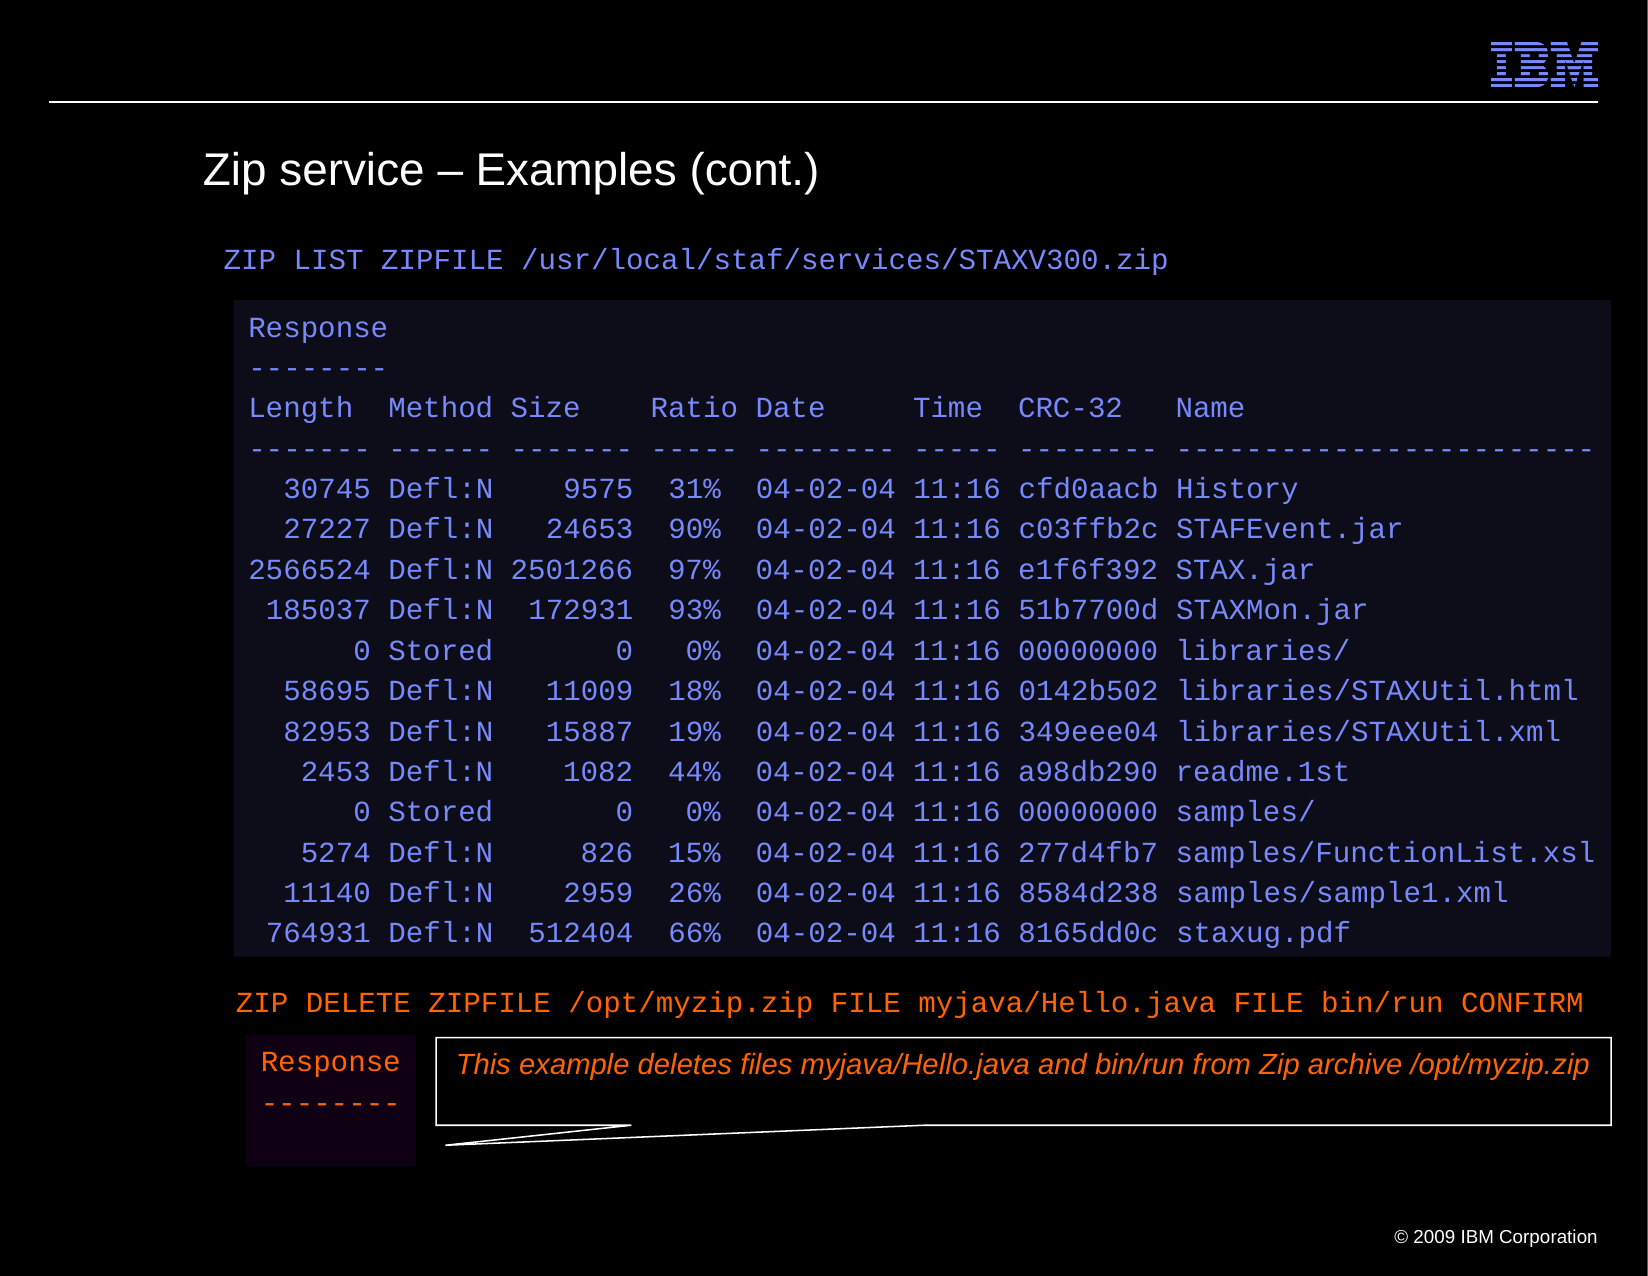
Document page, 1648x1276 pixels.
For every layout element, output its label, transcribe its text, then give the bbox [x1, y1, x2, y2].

picture [1491, 42, 1598, 87]
title Zip service – Examples (cont.) [186, 137, 1648, 231]
text_box Response -------- [246, 1034, 416, 1167]
text_box This example deletes files myjava/Hello.java and bin/run from Zip archive /opt/myzip.zip [436, 1037, 1612, 1146]
text_box Response -------- Length Method Size Ratio Date Time CRC-32 Name ------- ------ ------- ----- -------- ----- -------- ------------------------ 30745 Defl:N 9575 31% 04-02-04 11:16 cfd0aacb History 27227 Defl:N 24653 90% 04-02-04 11:16 c03ffb2c STAFEvent.jar 2566524 Defl:N 2501266 97% 04-02-04 11:16 e1f6f392 STAX.jar 185037 Defl:N 172931 93% 04-02-04 11:16 51b7700d STAXMon.jar 0 Stored 0 0% 04-02-04 11:16 00000000 libraries/ 58695 Defl:N 11009 18% 04-02-04 11:16 0142b502 libraries/STAXUtil.html 82953 Defl:N 15887 19% 04-02-04 11:16 349eee04 libraries/STAXUtil.xml 2453 Defl:N 1082 44% 04-02-04 11:16 a98db290 readme.1st 0 Stored 0 0% 04-02-04 11:16 00000000 samples/ 5274 Defl:N 826 15% 04-02-04 11:16 277d4fb7 samples/FunctionList.xsl 11140 Defl:N 2959 26% 04-02-04 11:16 8584d238 samples/sample1.xml 764931 Defl:N 512404 66% 04-02-04 11:16 8165dd0c staxug.pdf [233, 300, 1611, 957]
text_box ZIP DELETE ZIPFILE /opt/myzip.zip FILE myjava/Hello.java FILE bin/run CONFIRM [221, 975, 1599, 1026]
text_box ZIP LIST ZIPFILE /usr/local/staf/services/STAXV300.zip [223, 240, 1646, 276]
